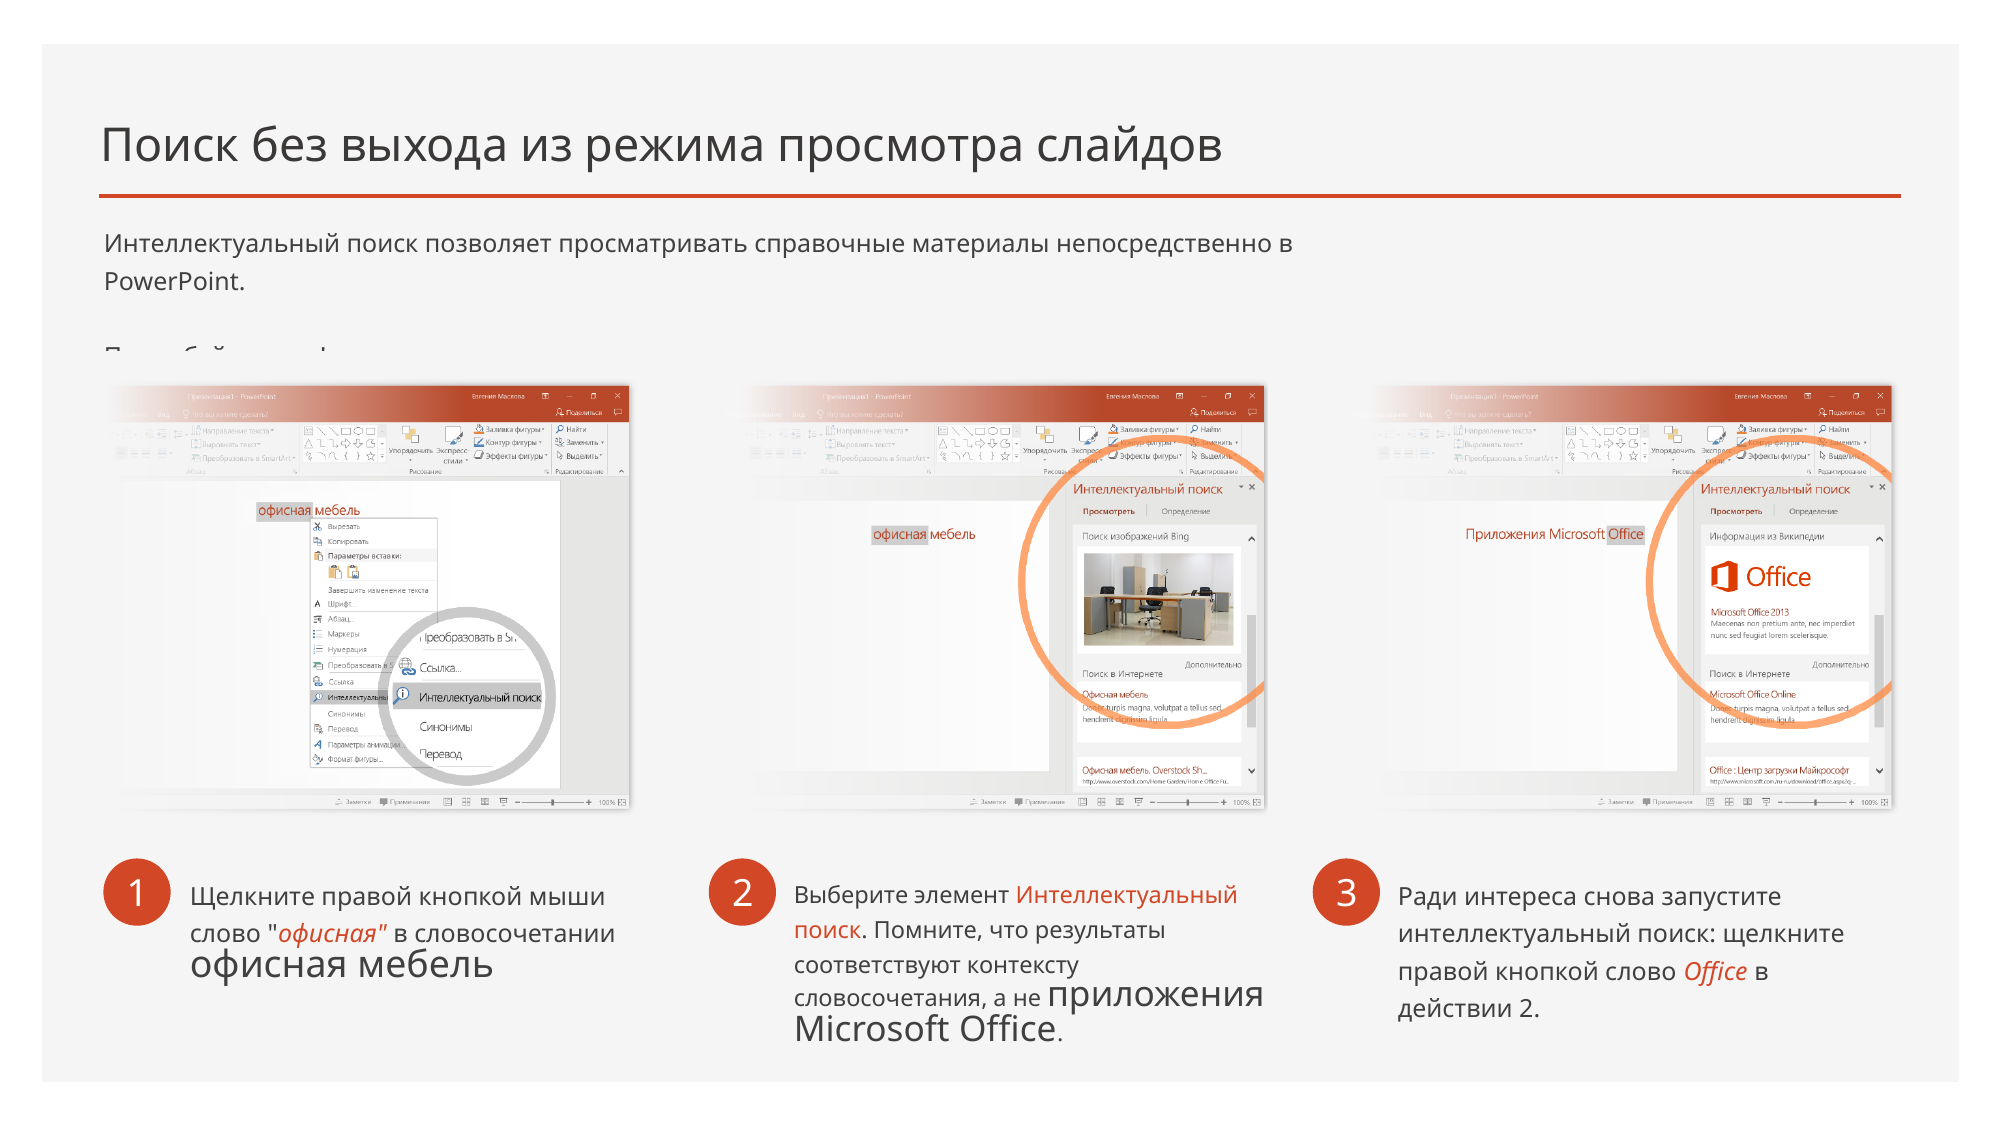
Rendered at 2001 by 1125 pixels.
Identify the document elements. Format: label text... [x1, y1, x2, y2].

picture [81, 351, 1907, 877]
text_box 1 [91, 861, 184, 922]
text_box [1331, 922, 1362, 926]
title Поиск без выхода из режима просмотра слайдов [85, 73, 1426, 179]
text_box Выберите элемент Интеллектуальный поиск. Помните, что результаты соответствуют контексту словосочетания, а не приложения Microsoft Office. [778, 865, 1289, 1083]
text_box 2 [697, 861, 789, 922]
text_box [727, 922, 758, 926]
text_box Щелкните правой кнопкой мыши слово "офисная" в словосочетании офисная мебель [174, 865, 654, 1079]
text_box Интеллектуальный поиск позволяет просматривать справочные материалы непосредственно в PowerPoint. Попробуйте сами! [88, 212, 1412, 351]
text_box [121, 922, 153, 926]
text_box 3 [1300, 861, 1393, 922]
text_box Ради интереса снова запустите интеллектуальный поиск: щелкните правой кнопкой слово Office в действии 2. [1382, 865, 1893, 1086]
